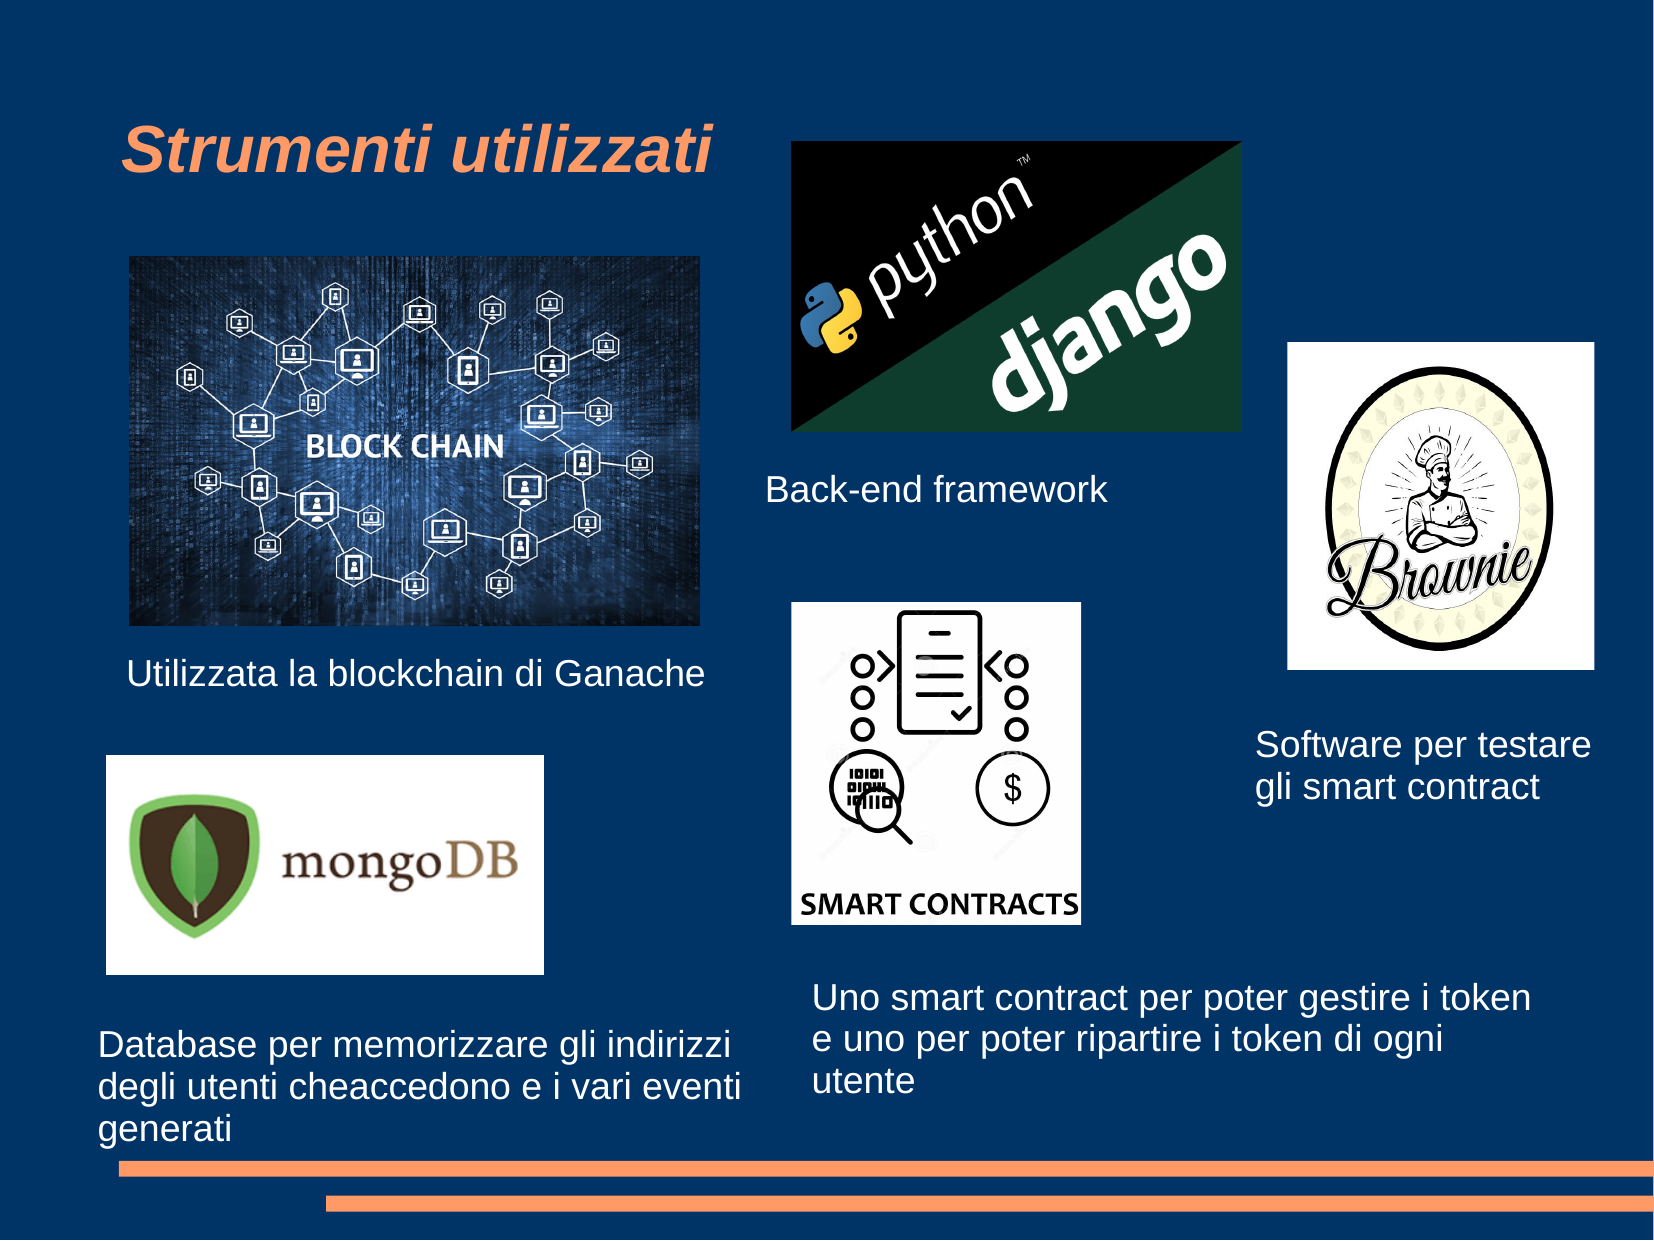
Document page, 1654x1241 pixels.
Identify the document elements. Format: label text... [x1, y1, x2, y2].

picture [1287, 342, 1595, 670]
picture [106, 755, 544, 975]
picture [791, 602, 1082, 925]
picture [791, 141, 1242, 432]
text_box Utilizzata la blockchain di Ganache [111, 645, 756, 745]
text_box Database per memorizzare gli indirizzi degli utenti cheaccedono e i vari eventi generati [82, 1015, 759, 1157]
picture [129, 256, 700, 626]
text_box Uno smart contract per poter gestire i token e uno per poter ripartire i token di ogni utente [796, 968, 1560, 1123]
text_box Software per testare gli smart contract [1240, 716, 1608, 815]
text_box Back-end framework [749, 460, 1134, 518]
title Strumenti utilizzati [121, 46, 1534, 254]
